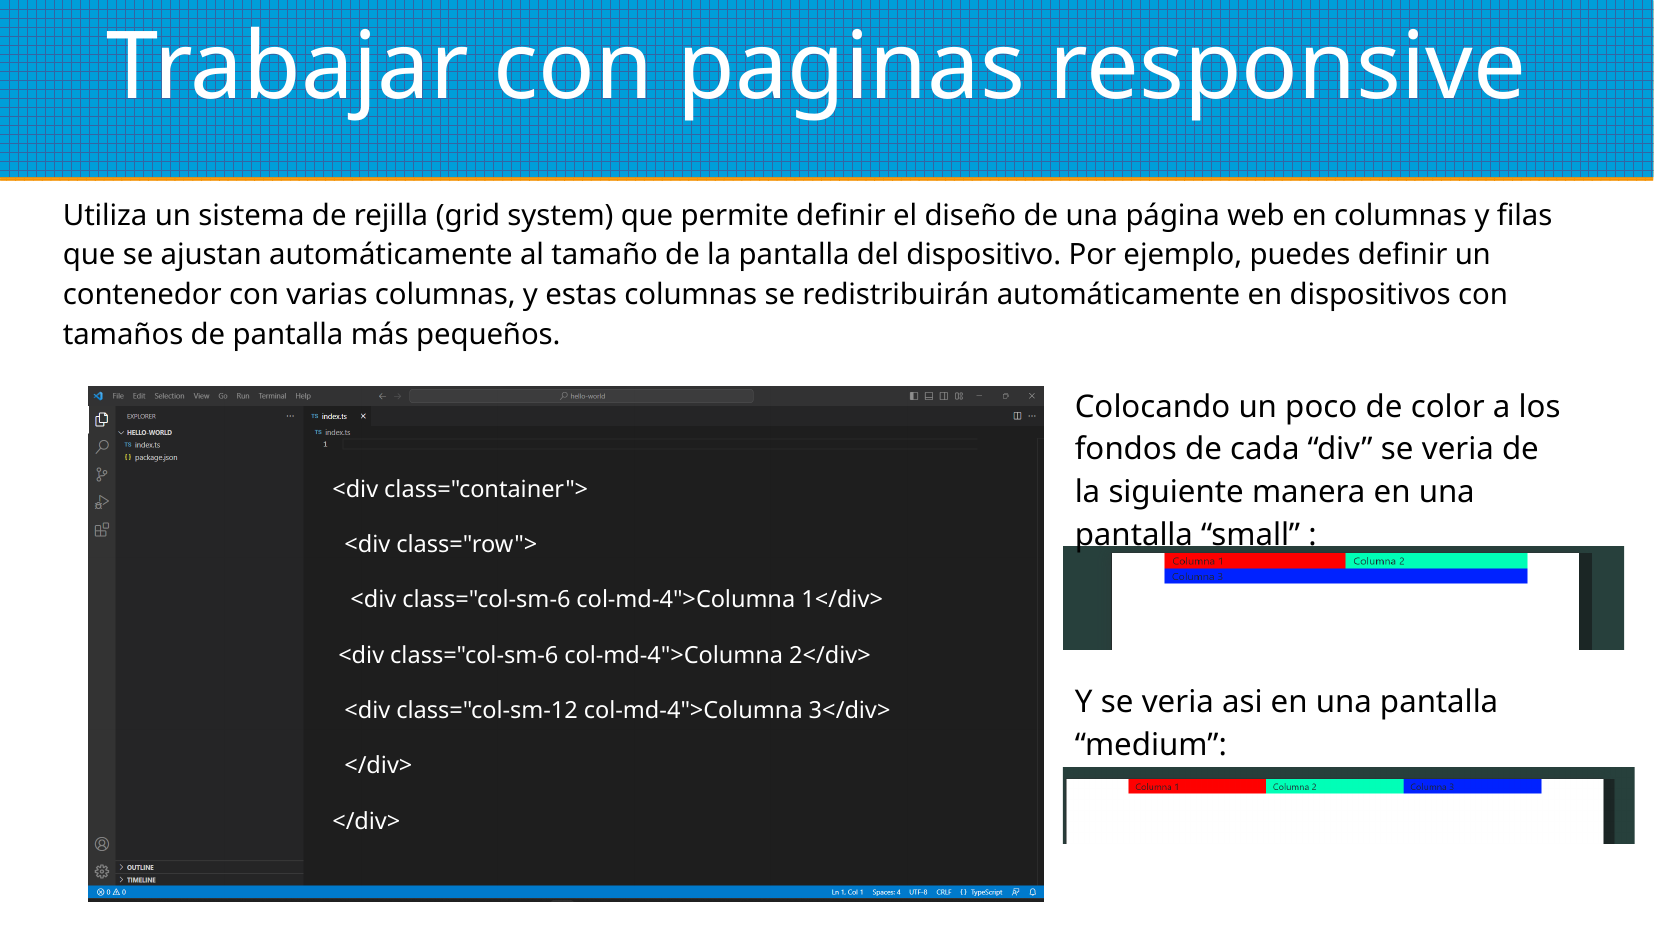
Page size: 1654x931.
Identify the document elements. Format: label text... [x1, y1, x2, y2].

list Utiliza un sistema de rejilla (grid system) que permite definir el diseño de una página web en columnas y filas que se ajustan automáticamente al tamaño de la pantalla del dispositivo. Por ejemplo, puedes definir un contenedor con varias columnas, y estas columnas se redistribuirán automáticamente en dispositivos con tamaños de pantalla más pequeños. [0, 193, 1595, 355]
list Y se veria asi en una pantalla “medium”: [1003, 679, 1565, 768]
picture [1062, 767, 1635, 844]
title Trabajar con paginas responsive [106, 0, 1595, 126]
list Colocando un poco de color a los fondos de cada “div” se veria de la siguiente manera en una pantalla “small” : [1003, 383, 1565, 591]
picture [88, 386, 1044, 902]
picture [1063, 546, 1625, 650]
list <div class="container"> <div class="row"> <div class="col-sm-6 col-md-4">Columna 1</div> <div class="col-sm-6 col-md-4">Columna 2</div> <div class="col-sm-12 col-md-4">Columna 3</div> </div> </div> [265, 472, 1654, 840]
